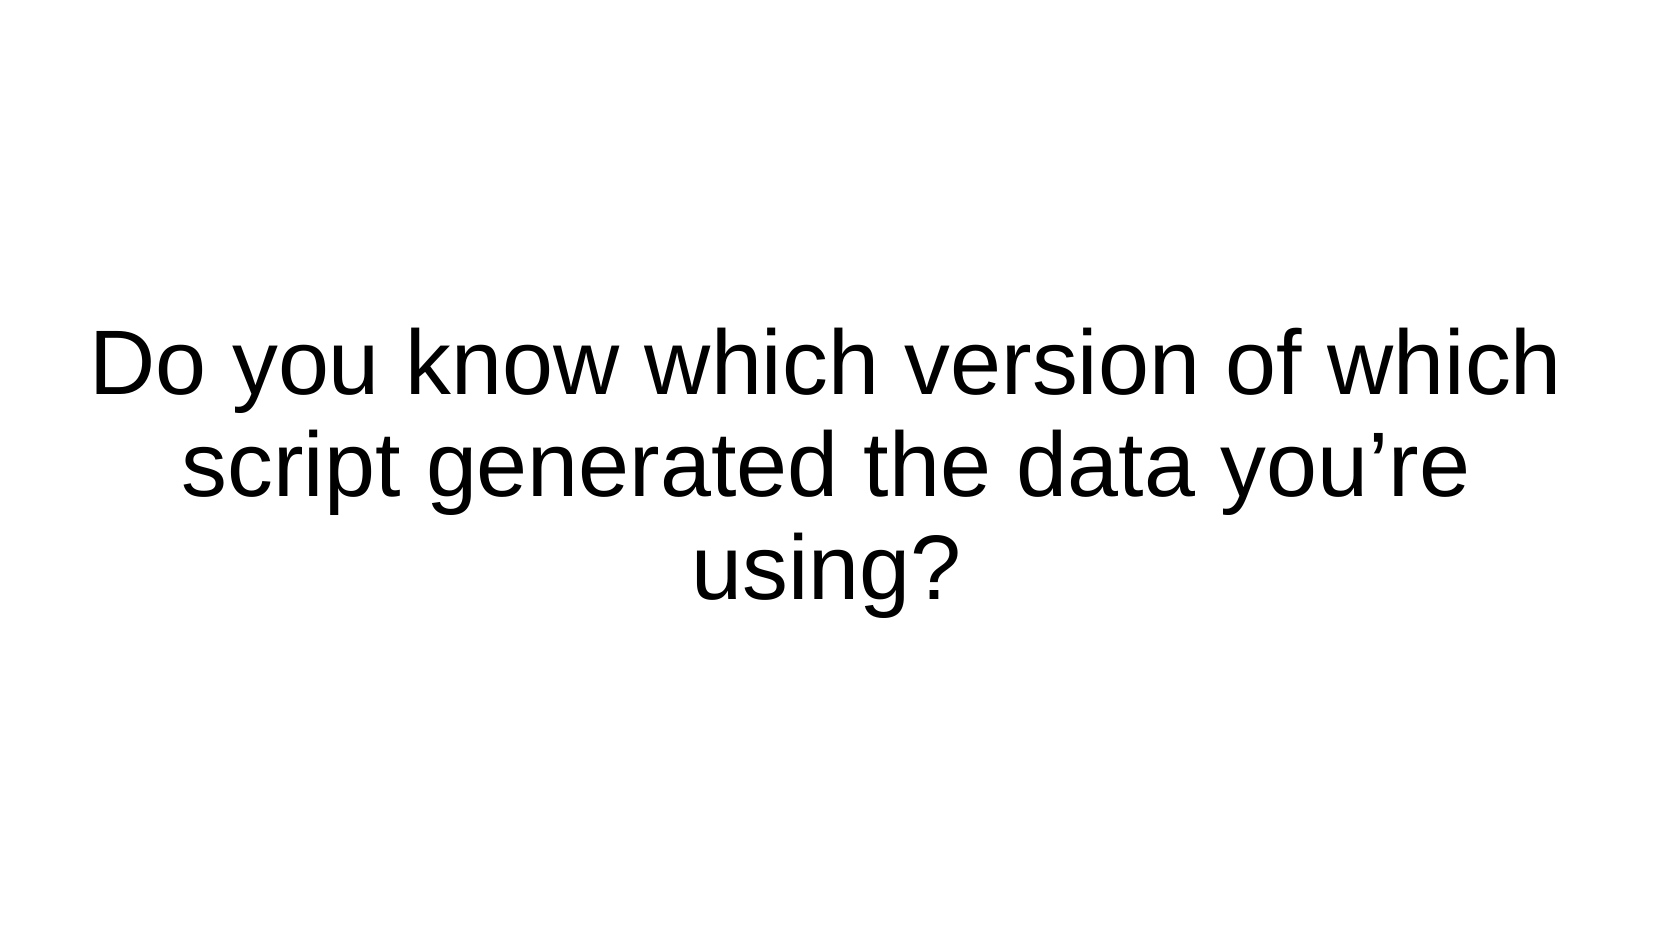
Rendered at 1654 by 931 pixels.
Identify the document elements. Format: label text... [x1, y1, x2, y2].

title Do you know which version of which script generated the data you’re using? [73, 41, 1581, 890]
